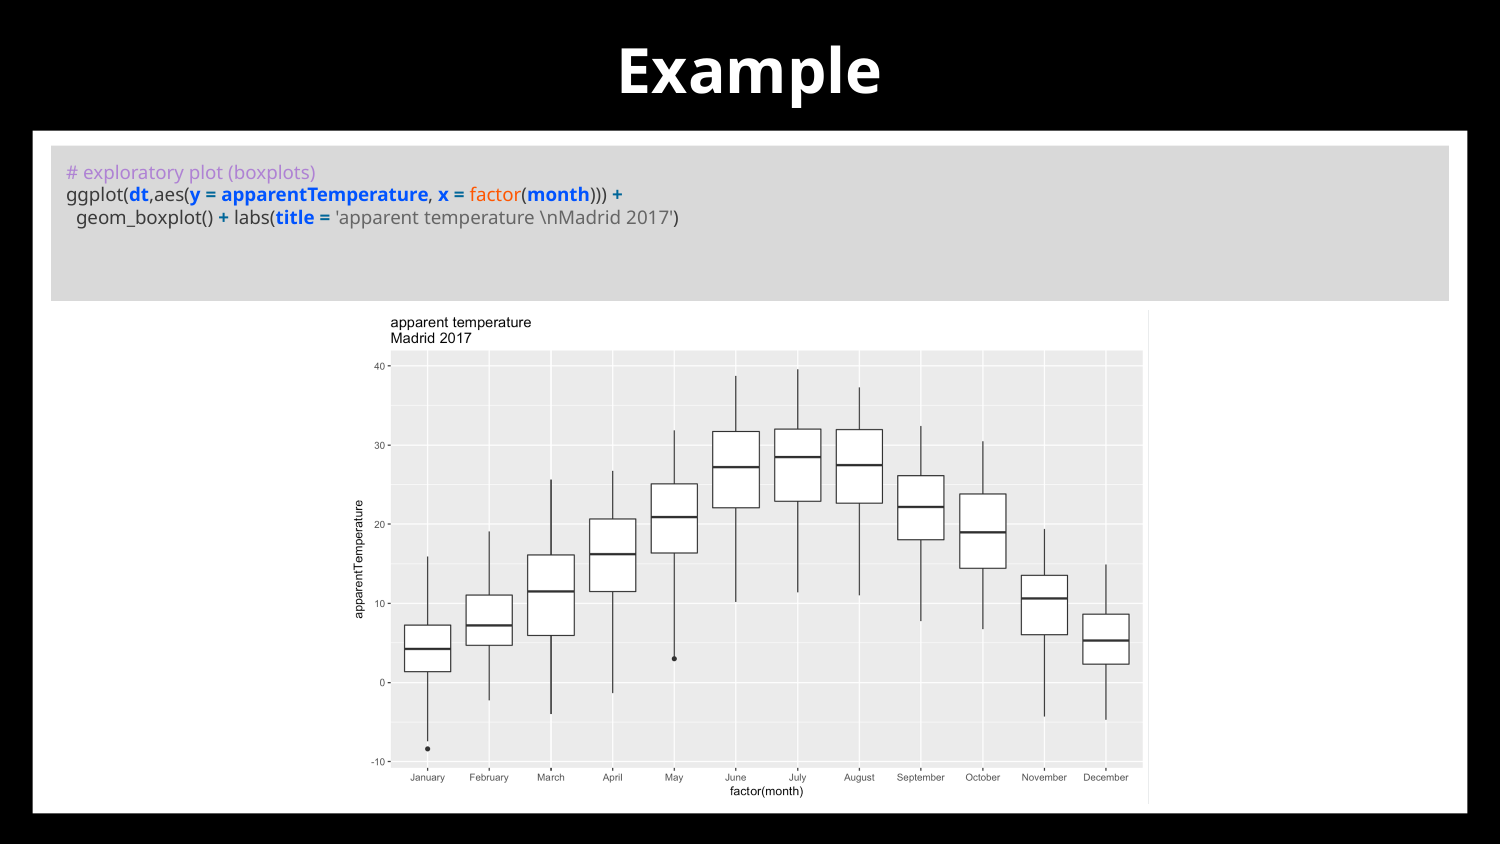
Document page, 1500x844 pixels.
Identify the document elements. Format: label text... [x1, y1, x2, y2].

text_box # exploratory plot (boxplots) ggplot(dt,aes(y = apparentTemperature, x = factor(month))) + geom_boxplot() + labs(title = 'apparent temperature \nMadrid 2017') [51, 145, 1449, 301]
text_box Example [32, 21, 1468, 116]
picture [351, 310, 1149, 804]
